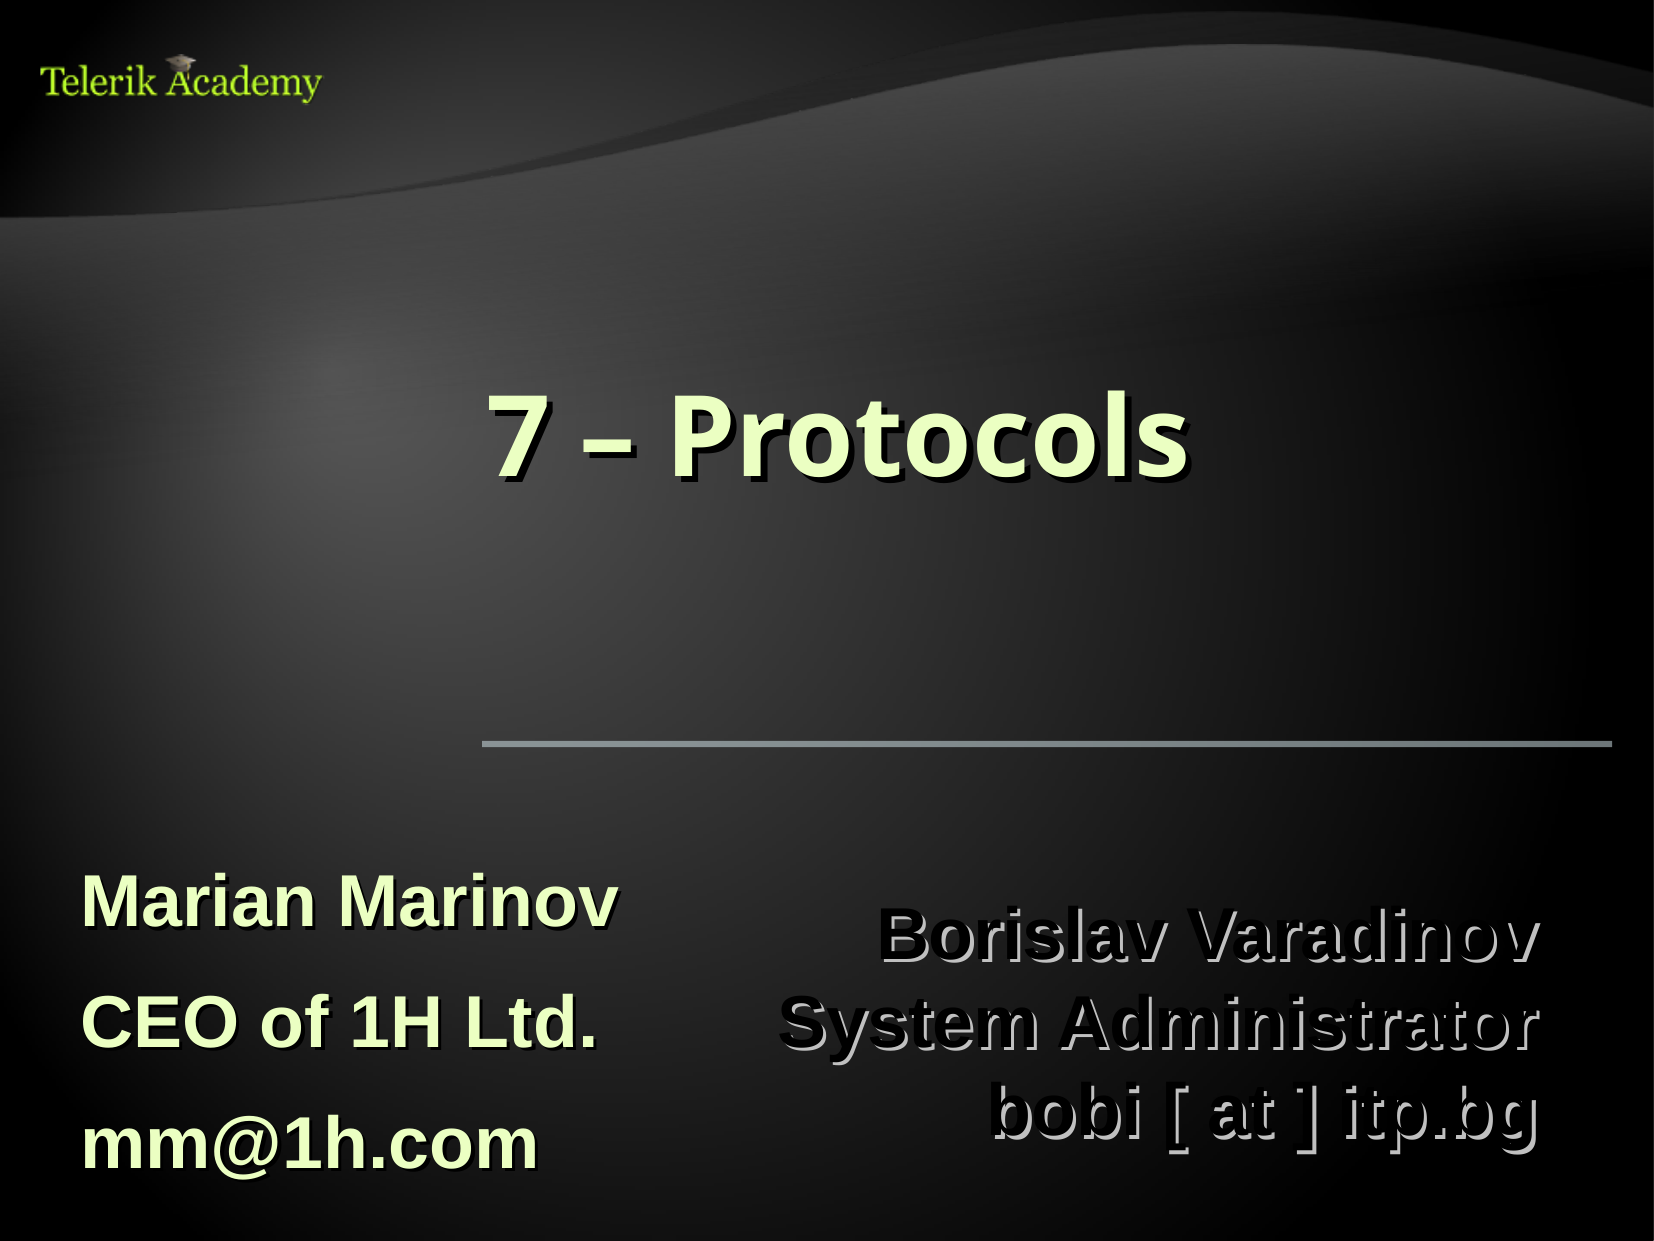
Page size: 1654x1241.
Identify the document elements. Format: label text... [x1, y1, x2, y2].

text_box Borislav Varadinov System Administrator bobi [ at ] itp.bg [777, 800, 1552, 1236]
title 7 – Protocols [94, 293, 1583, 569]
subtitle Marian Marinov CEO of 1H Ltd. mm@1h.com [80, 800, 687, 1236]
